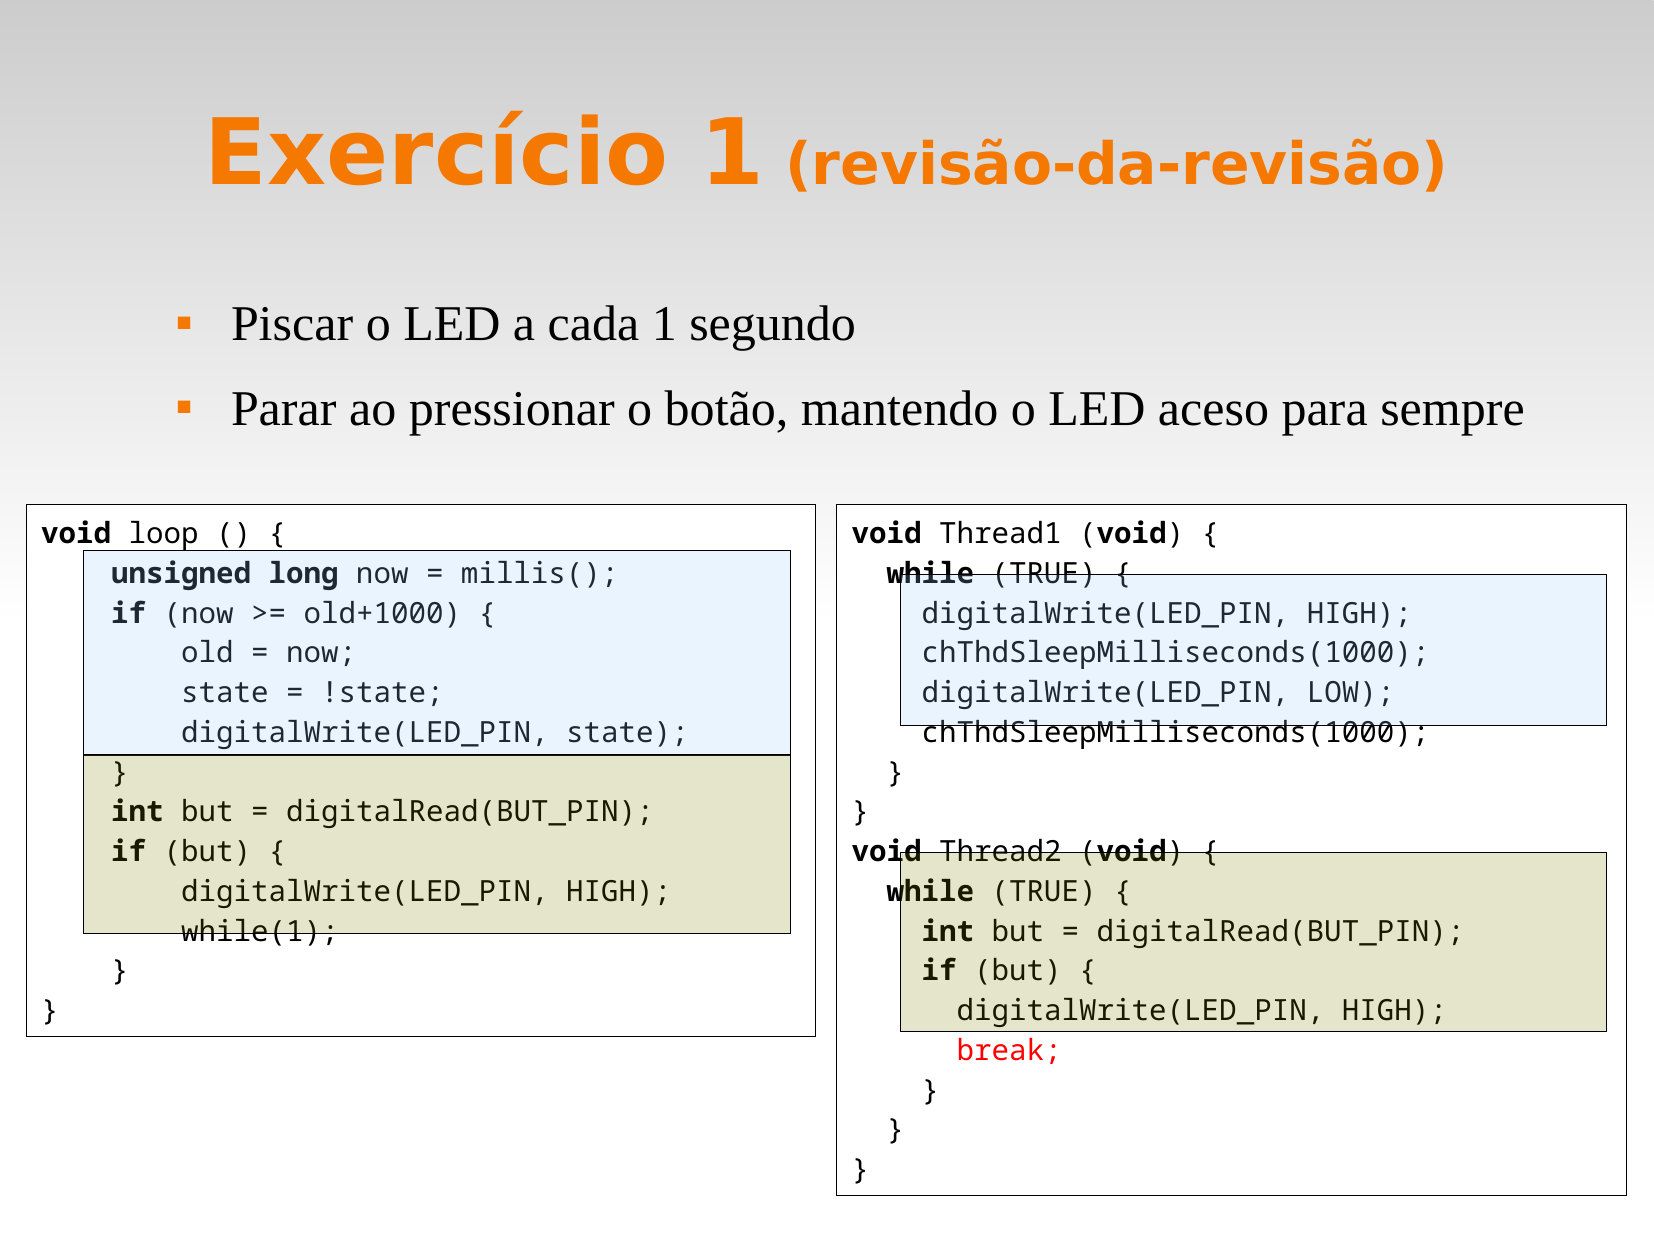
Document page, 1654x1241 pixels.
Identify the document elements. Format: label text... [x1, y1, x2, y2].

title Exercício 1 (revisão-da-revisão) [82, 49, 1571, 257]
text_box [83, 550, 791, 934]
text_box [900, 574, 1607, 726]
text_box [900, 852, 1607, 1032]
list Piscar o LED a cada 1 segundo Parar ao pressionar o botão, mantendo o LED aceso para sempre [89, 296, 1576, 1115]
text_box void Thread1 (void) { while (TRUE) { digitalWrite(LED_PIN, HIGH); chThdSleepMilliseconds(1000); digitalWrite(LED_PIN, LOW); chThdSleepMilliseconds(1000); } } void Thread2 (void) { while (TRUE) { int but = digitalRead(BUT_PIN); if (but) { digitalWrite(LED_PIN, HIGH); break; } } } [836, 504, 1627, 1105]
text_box void loop () { unsigned long now = millis(); if (now >= old+1000) { old = now; state = !state; digitalWrite(LED_PIN, state); } int but = digitalRead(BUT_PIN); if (but) { digitalWrite(LED_PIN, HIGH); while(1); } } [26, 504, 816, 968]
